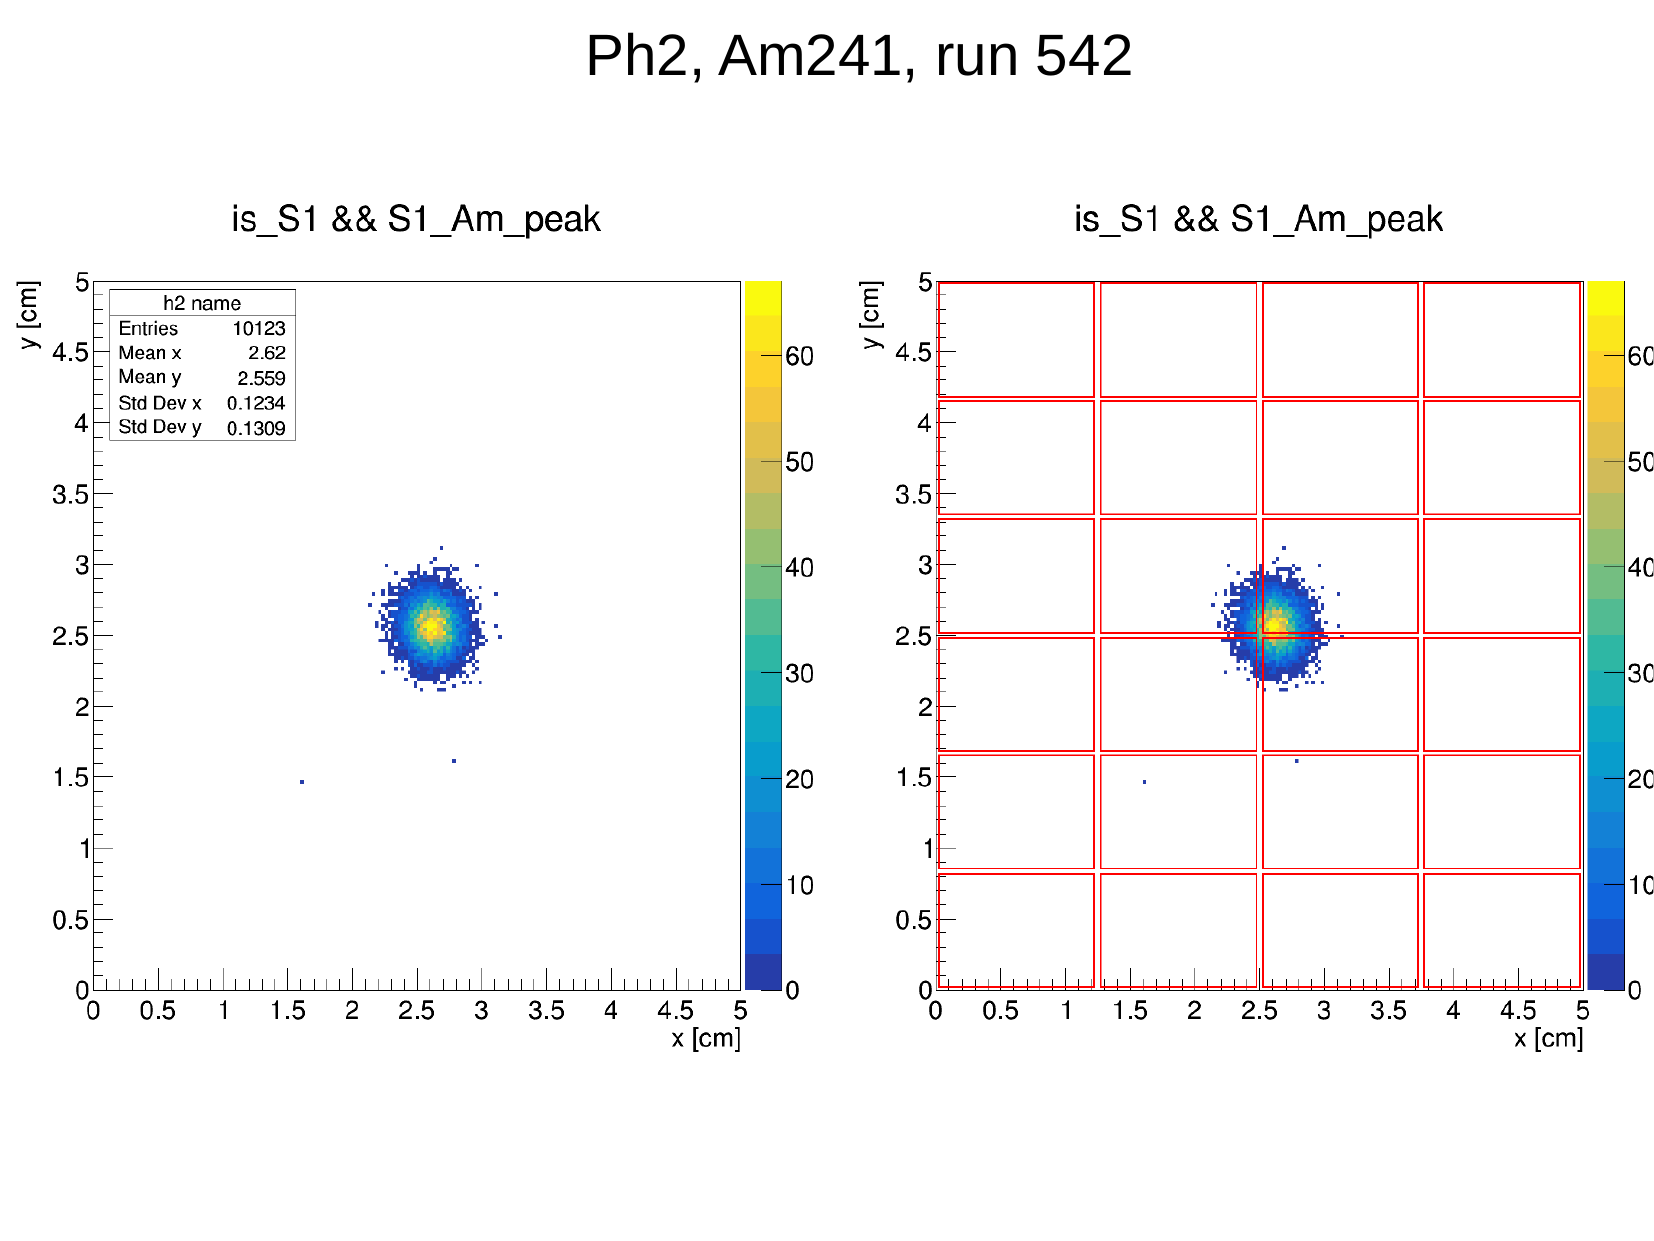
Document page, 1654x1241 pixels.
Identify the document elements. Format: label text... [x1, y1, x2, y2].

picture [6, 190, 1654, 1057]
text_box Ph2, Am241, run 542 [519, 15, 1201, 151]
